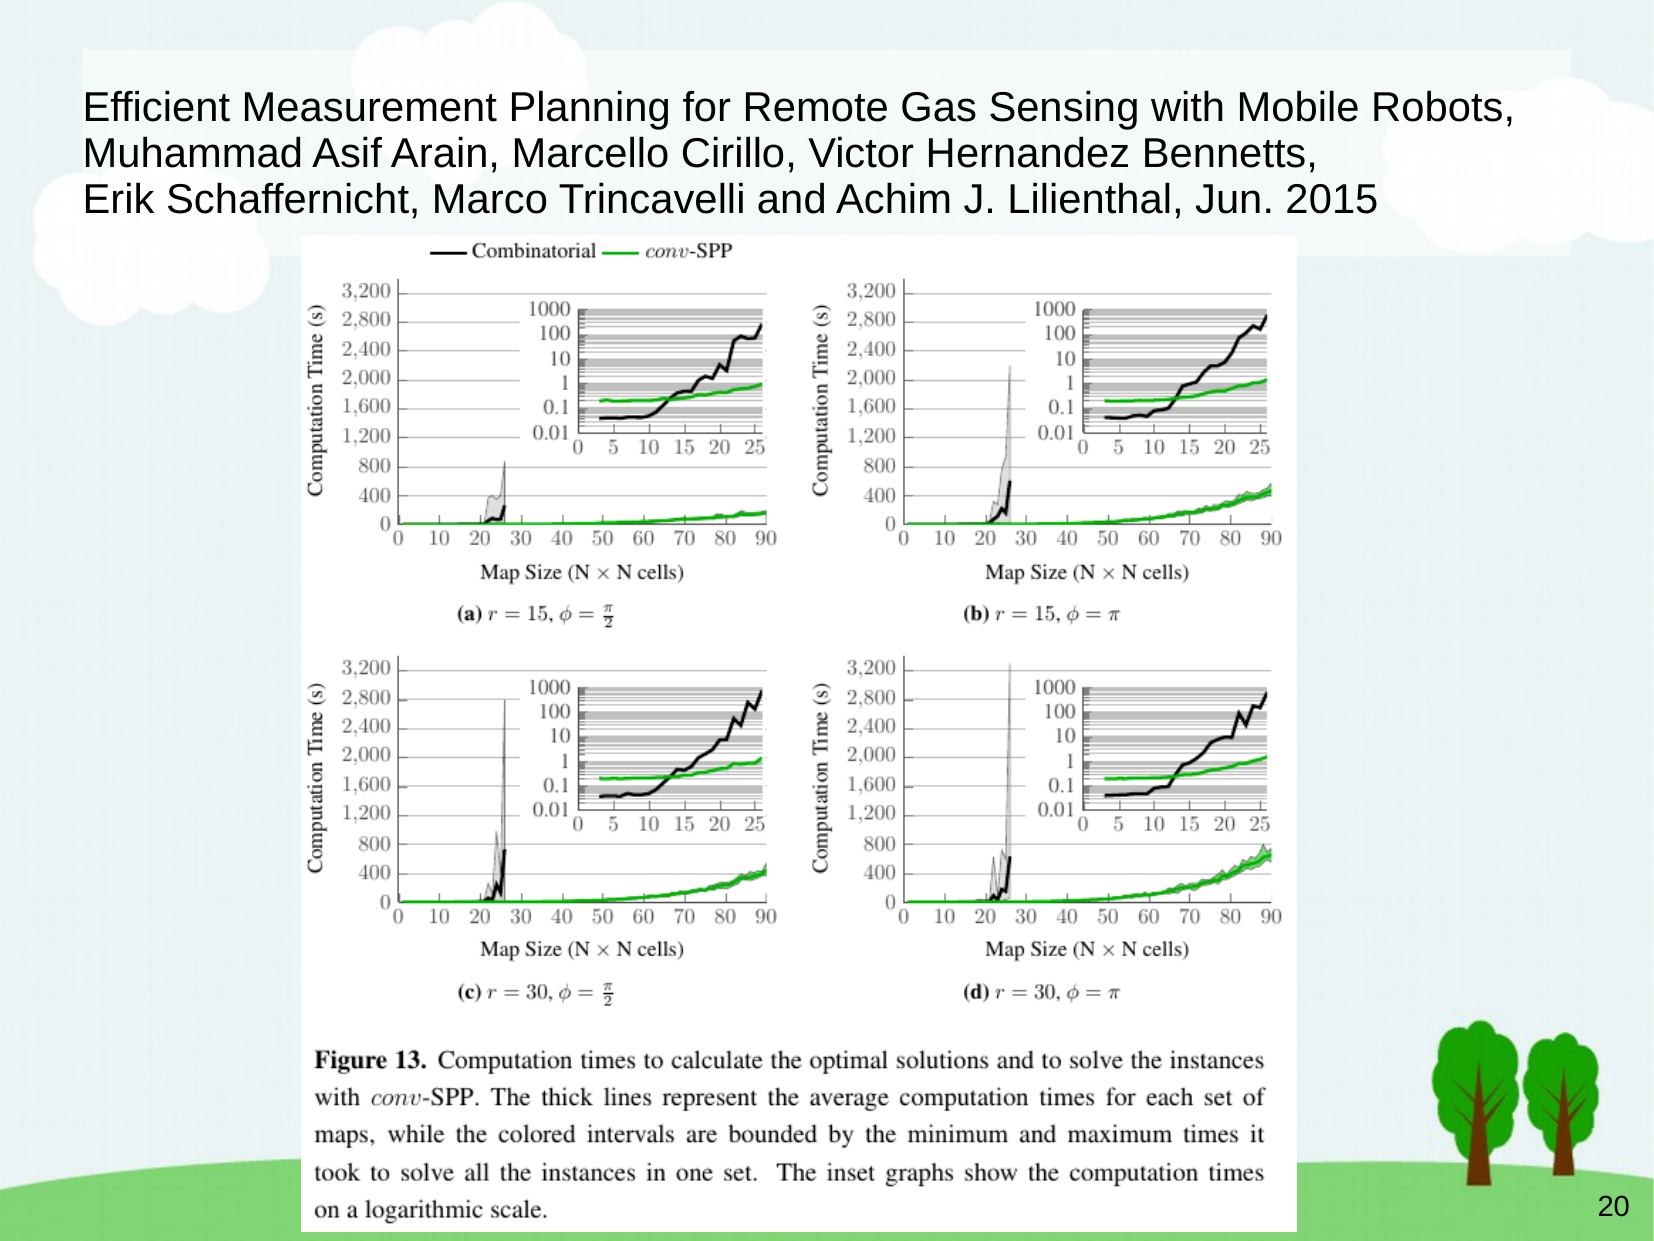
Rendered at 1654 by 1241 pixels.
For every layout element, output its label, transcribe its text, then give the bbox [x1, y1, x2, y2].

title Efficient Measurement Planning for Remote Gas Sensing with Mobile Robots, Muhammad Asif Arain, Marcello Cirillo, Victor Hernandez Bennetts, Erik Schaffernicht, Marco Trincavelli and Achim J. Lilienthal, Jun. 2015 [82, 49, 1571, 257]
picture [0, 0, 1654, 1241]
